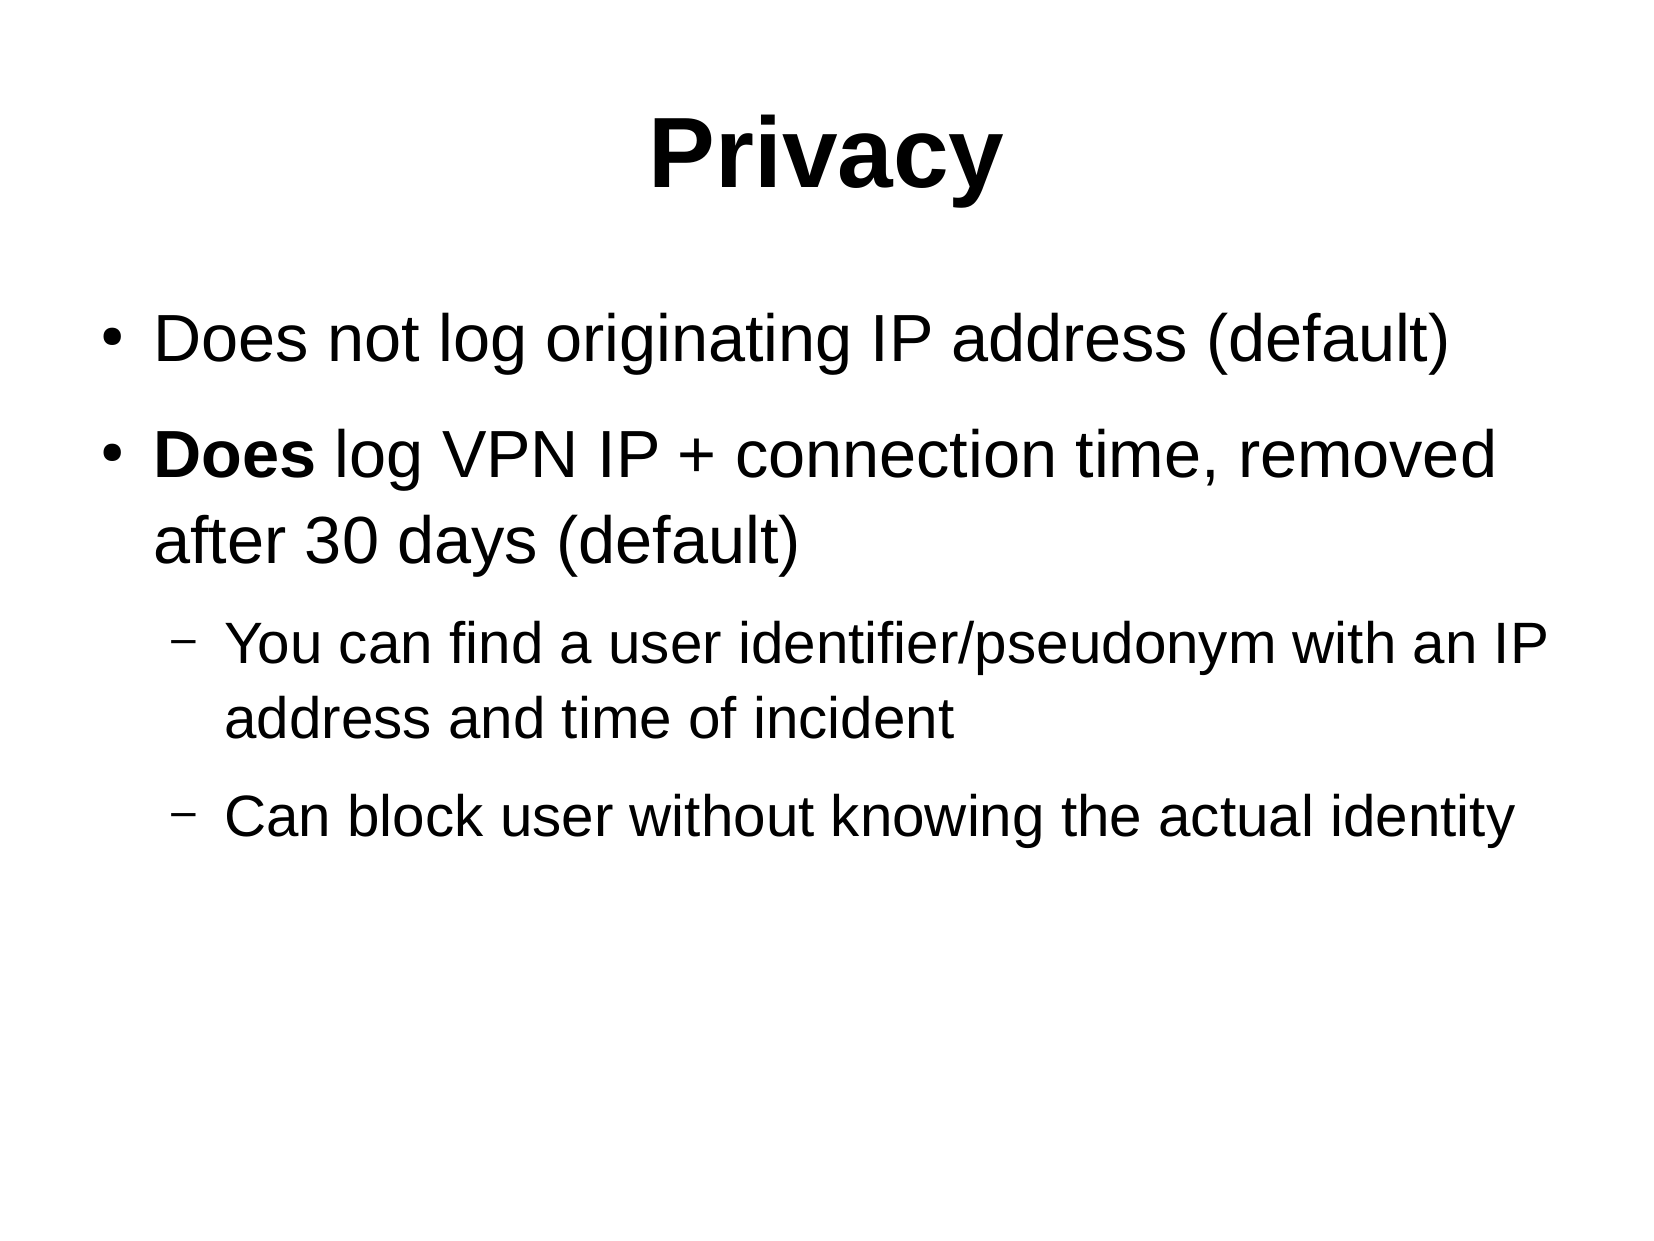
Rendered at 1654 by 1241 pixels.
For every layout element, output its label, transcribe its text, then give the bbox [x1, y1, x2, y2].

list Does not log originating IP address (default) Does log VPN IP + connection time, removed after 30 days (default) You can find a user identifier/pseudonym with an IP address and time of incident Can block user without knowing the actual identity [82, 290, 1571, 1081]
title Privacy [82, 49, 1571, 257]
